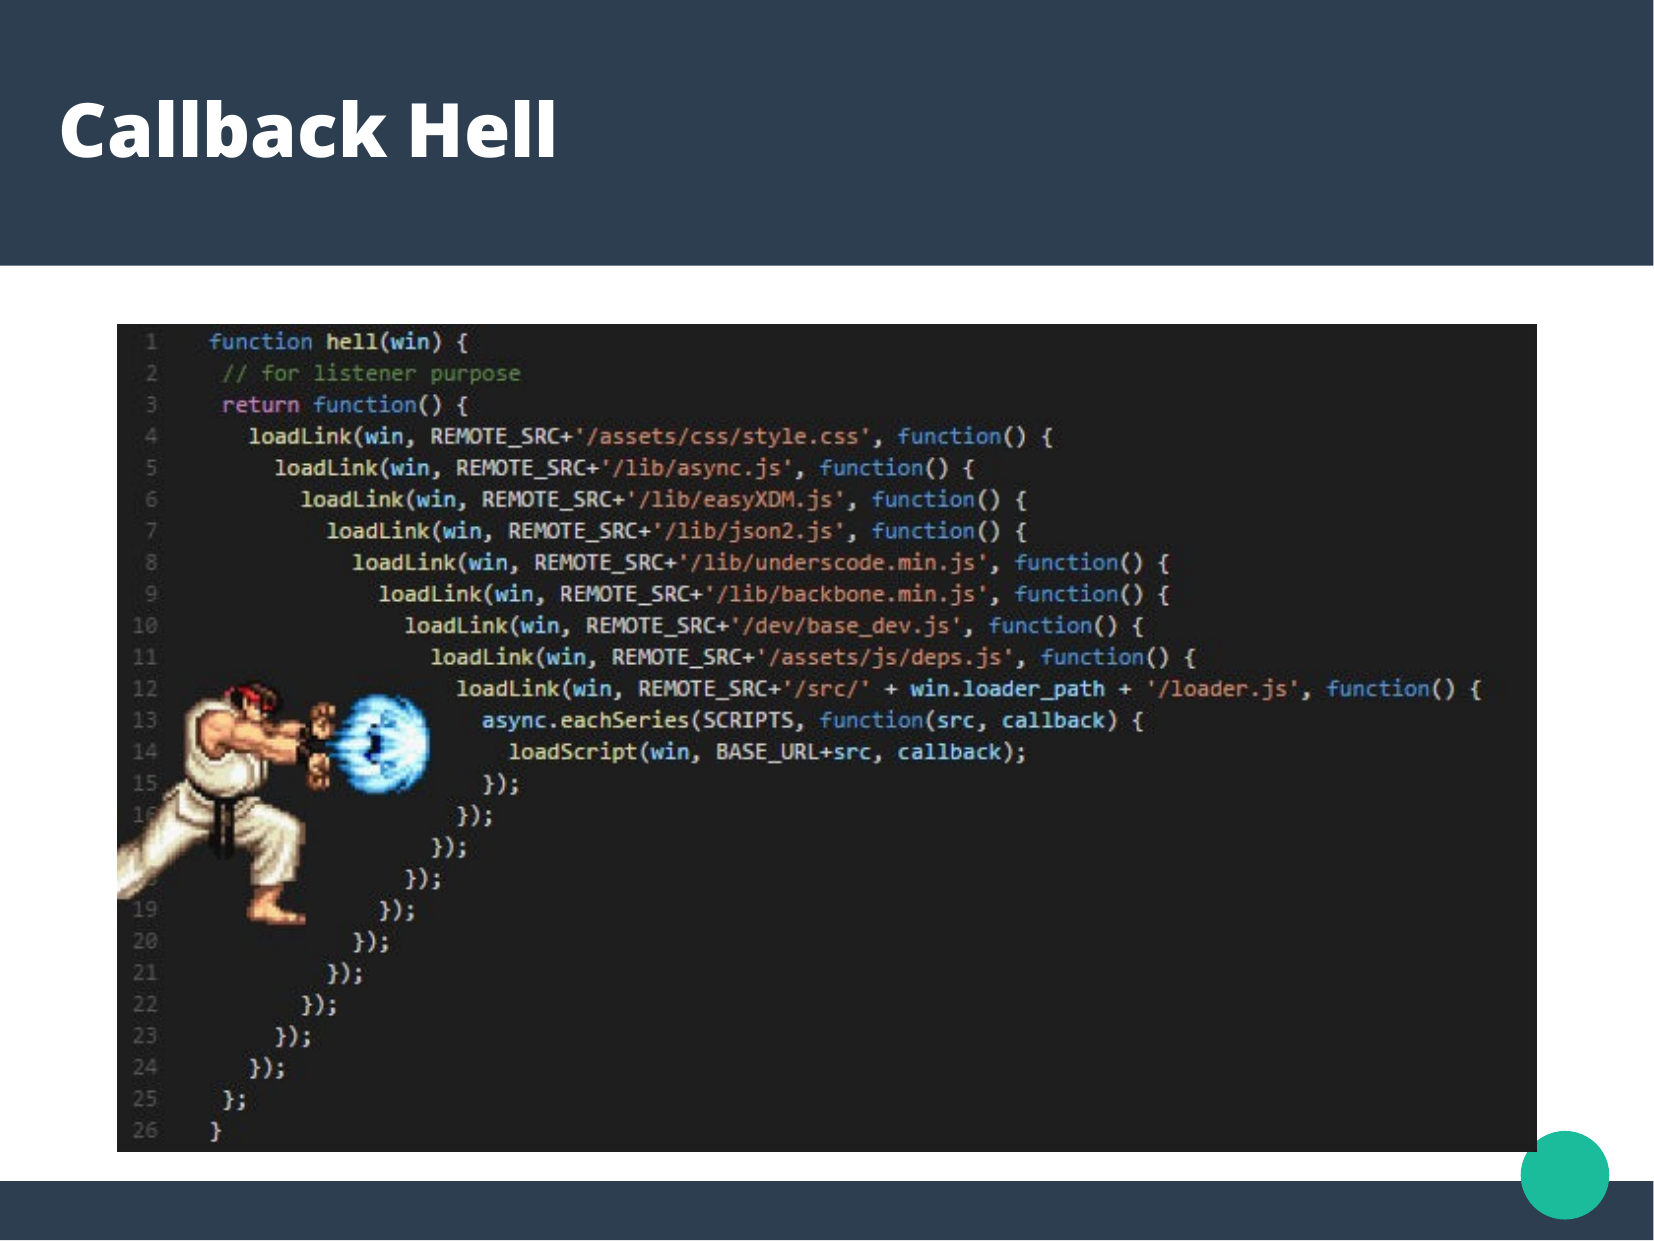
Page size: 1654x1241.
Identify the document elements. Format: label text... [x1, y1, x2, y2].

picture [117, 324, 1537, 1152]
title Callback Hell [59, 49, 1595, 207]
